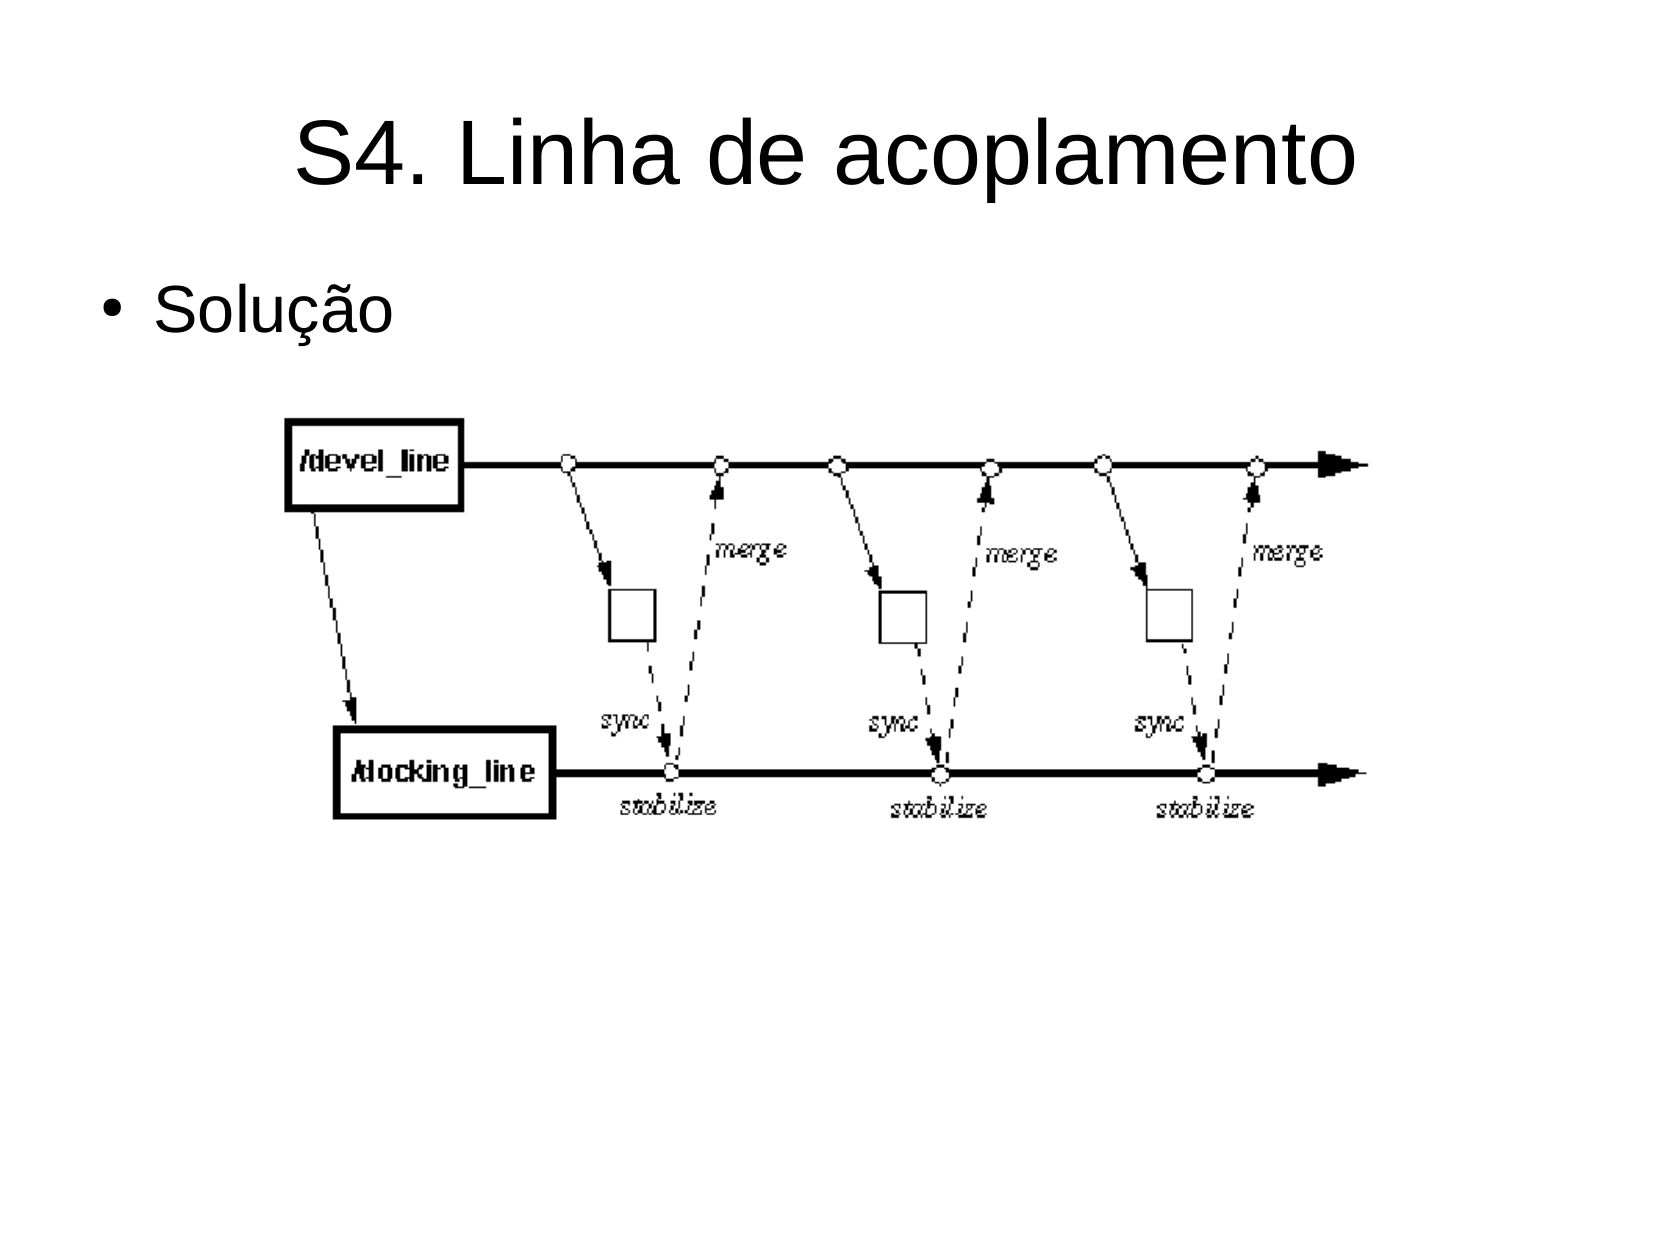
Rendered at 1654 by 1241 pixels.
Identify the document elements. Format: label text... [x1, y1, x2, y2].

picture [269, 398, 1398, 848]
list Solução [82, 271, 1571, 1111]
title S4. Linha de acoplamento [82, 49, 1571, 257]
